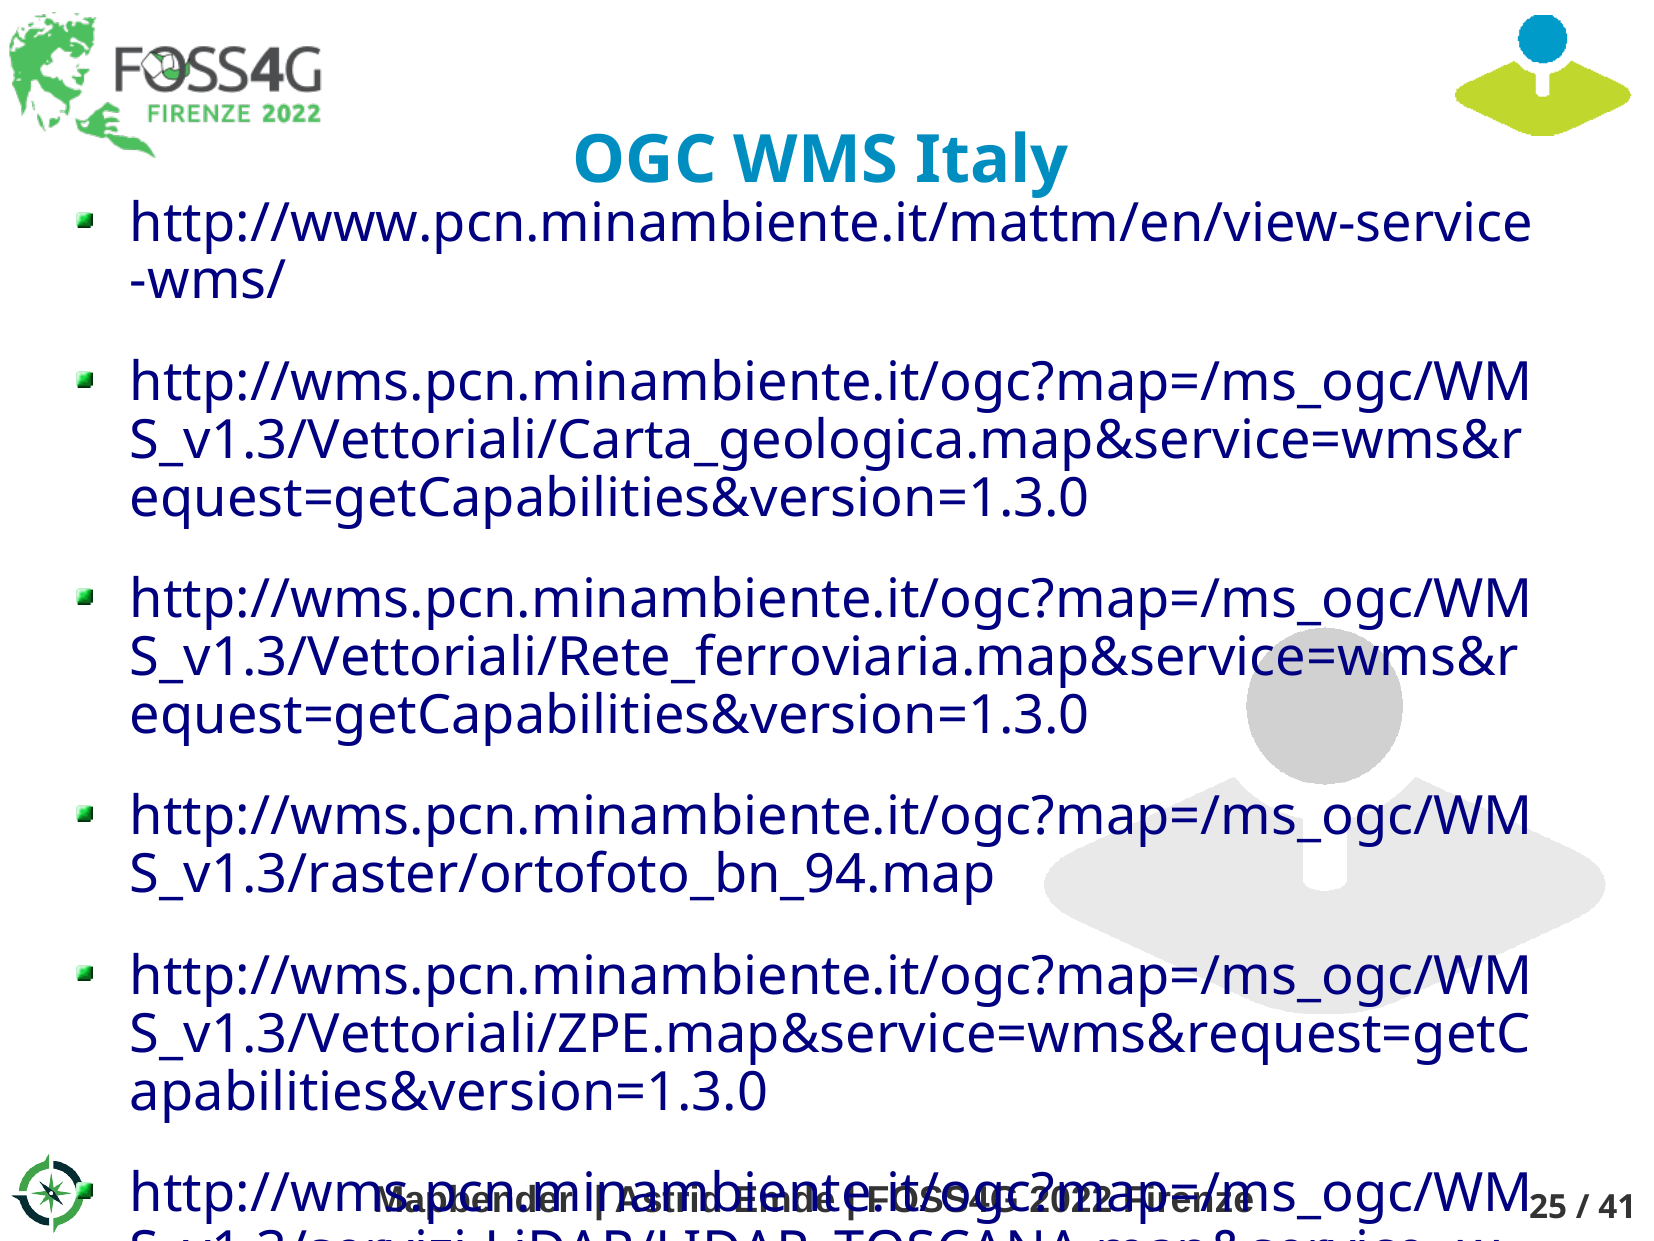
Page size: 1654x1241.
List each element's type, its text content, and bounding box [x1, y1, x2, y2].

picture [1455, 15, 1633, 136]
picture [10, 1152, 93, 1234]
title OGC WMS Italy [76, 82, 1565, 231]
picture [0, 12, 376, 158]
list http://www.pcn.minambiente.it/mattm/en/view-service-wms/ http://wms.pcn.minambiente.it/ogc?map=/ms_ogc/WMS_v1.3/Vettoriali/Carta_geologica.map&service=wms&request=getCapabilities&version=1.3.0 http://wms.pcn.minambiente.it/ogc?map=/ms_ogc/WMS_v1.3/Vettoriali/Rete_ferroviaria.map&service=wms&request=getCapabilities&version=1.3.0 http://wms.pcn.minambiente.it/ogc?map=/ms_ogc/WMS_v1.3/raster/ortofoto_bn_94.map http://wms.pcn.minambiente.it/ogc?map=/ms_ogc/WMS_v1.3/Vettoriali/ZPE.map&service=wms&request=getCapabilities&version=1.3.0 http://wms.pcn.minambiente.it/ogc?map=/ms_ogc/WMS_v1.3/servizi-LiDAR/LIDAR_TOSCANA.map&service=wms&request=getCapabilities&version=1.3.0 [59, 183, 1548, 1037]
